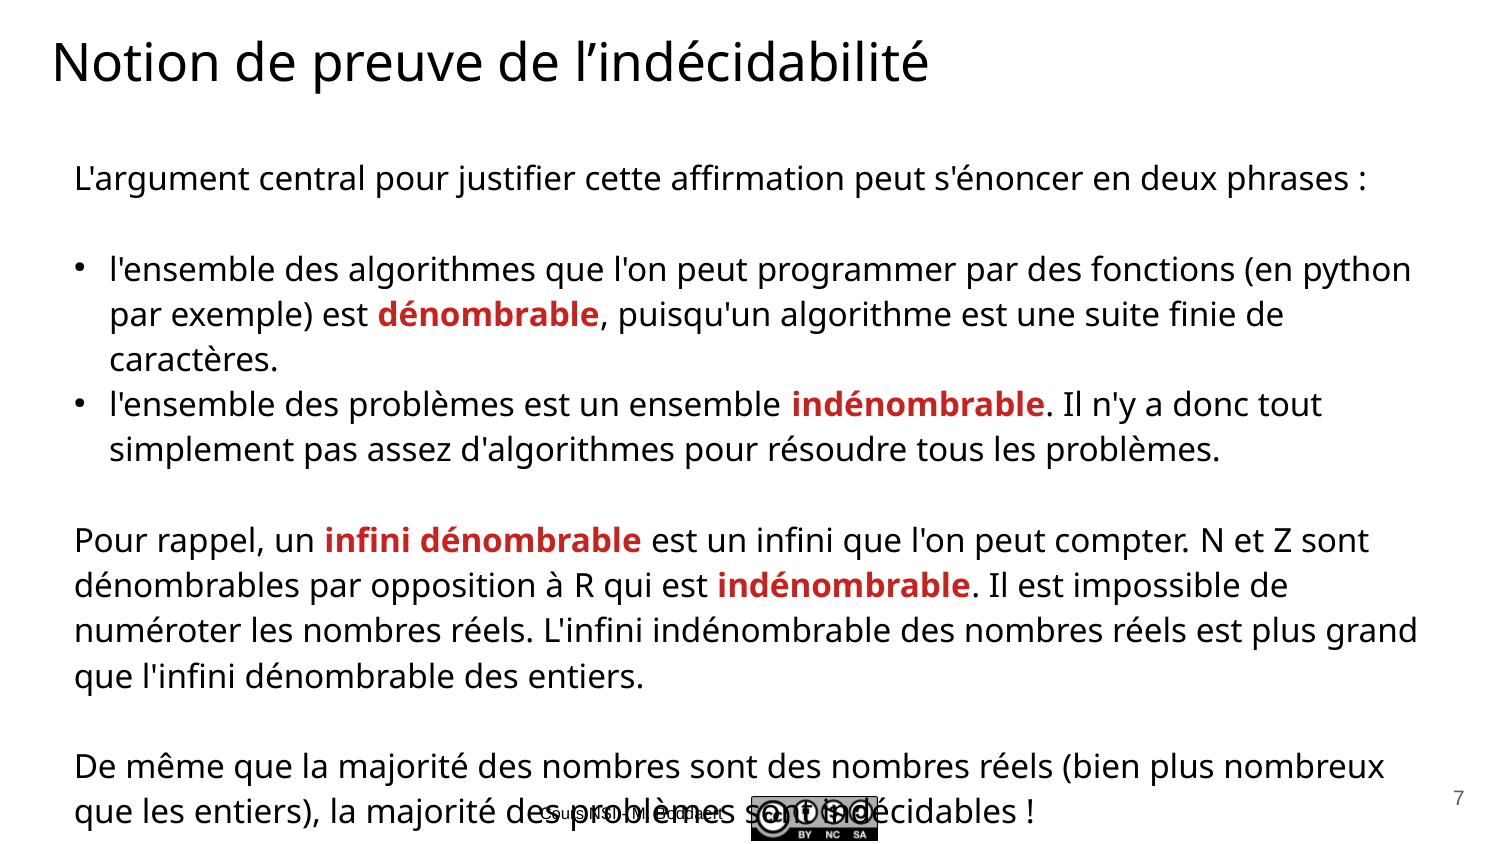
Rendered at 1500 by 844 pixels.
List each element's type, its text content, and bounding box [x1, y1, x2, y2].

slide_number <numéro> [1389, 764, 1480, 830]
picture [751, 796, 878, 841]
text_box L'argument central pour justifier cette affirmation peut s'énoncer en deux phrases : l'ensemble des algorithmes que l'on peut programmer par des fonctions (en python par exemple) est dénombrable, puisqu'un algorithme est une suite finie de caractères. l'ensemble des problèmes est un ensemble indénombrable. Il n'y a donc tout simplement pas assez d'algorithmes pour résoudre tous les problèmes. Pour rappel, un infini dénombrable est un infini que l'on peut compter. N et Z sont dénombrables par opposition à R qui est indénombrable. Il est impossible de numéroter les nombres réels. L'infini indénombrable des nombres réels est plus grand que l'infini dénombrable des entiers. De même que la majorité des nombres sont des nombres réels (bien plus nombreux que les entiers), la majorité des problèmes sont indécidables ! [59, 147, 1447, 715]
title Notion de preuve de l’indécidabilité [51, 13, 1449, 108]
